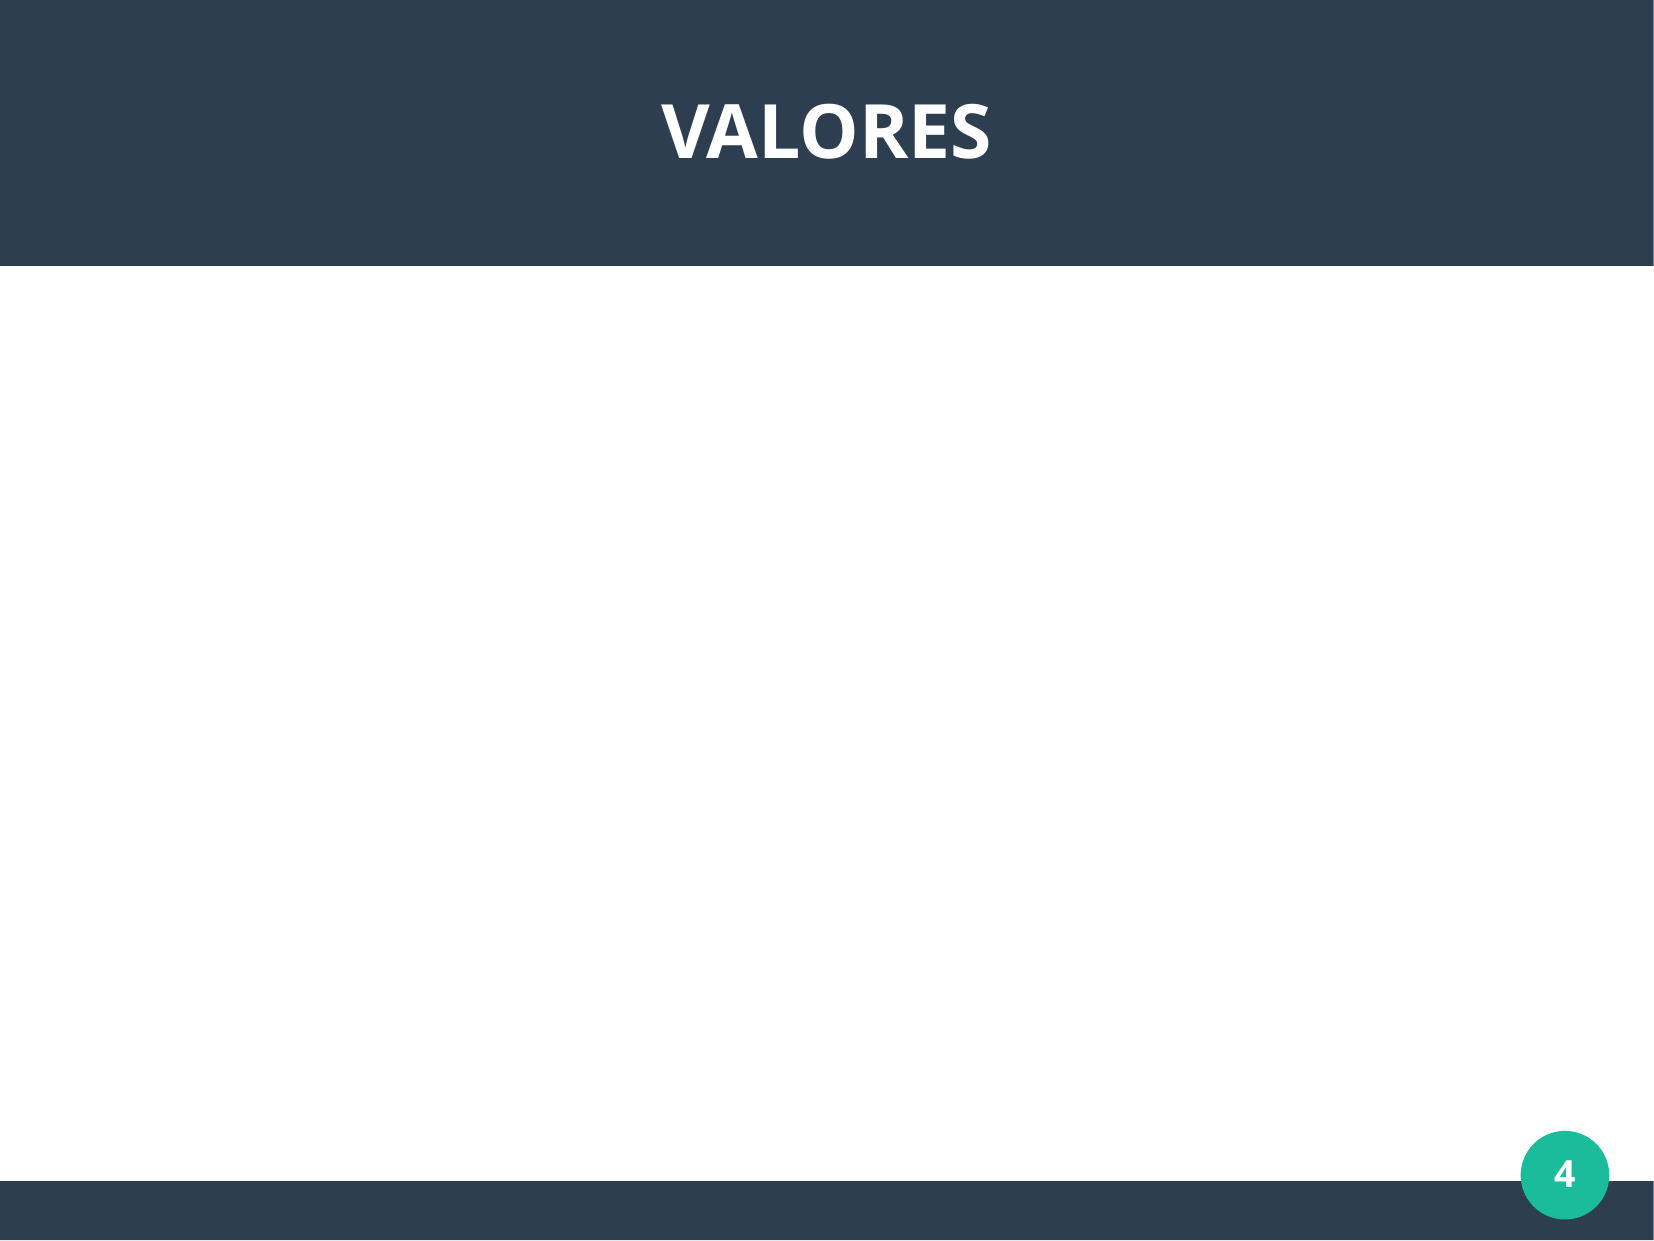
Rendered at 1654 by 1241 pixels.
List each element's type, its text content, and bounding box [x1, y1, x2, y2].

title VALORES [59, 49, 1595, 207]
text_box [1505, 1116, 1625, 1235]
